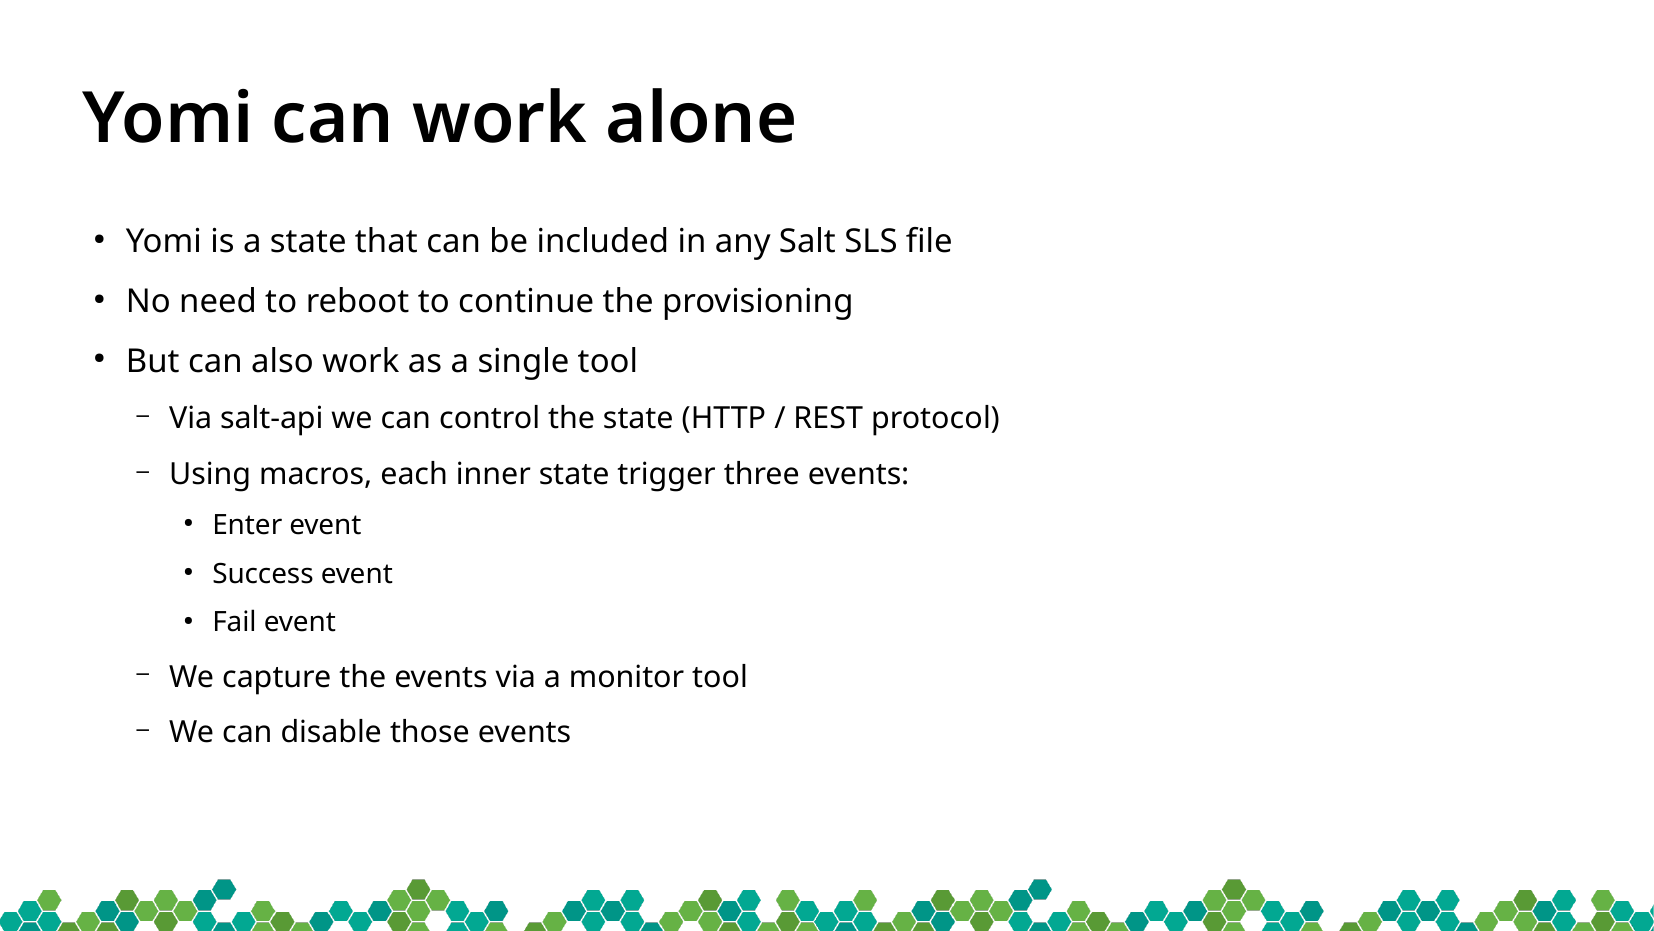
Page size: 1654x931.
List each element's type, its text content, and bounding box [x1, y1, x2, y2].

picture [0, 871, 1654, 931]
title Yomi can work alone [82, 37, 1571, 193]
list Yomi is a state that can be included in any Salt SLS file No need to reboot to continue the provisioning But can also work as a single tool Via salt-api we can control the state (HTTP / REST protocol) Using macros, each inner state trigger three events: Enter event Success event Fail event We capture the events via a monitor tool We can disable those events [82, 217, 1571, 758]
